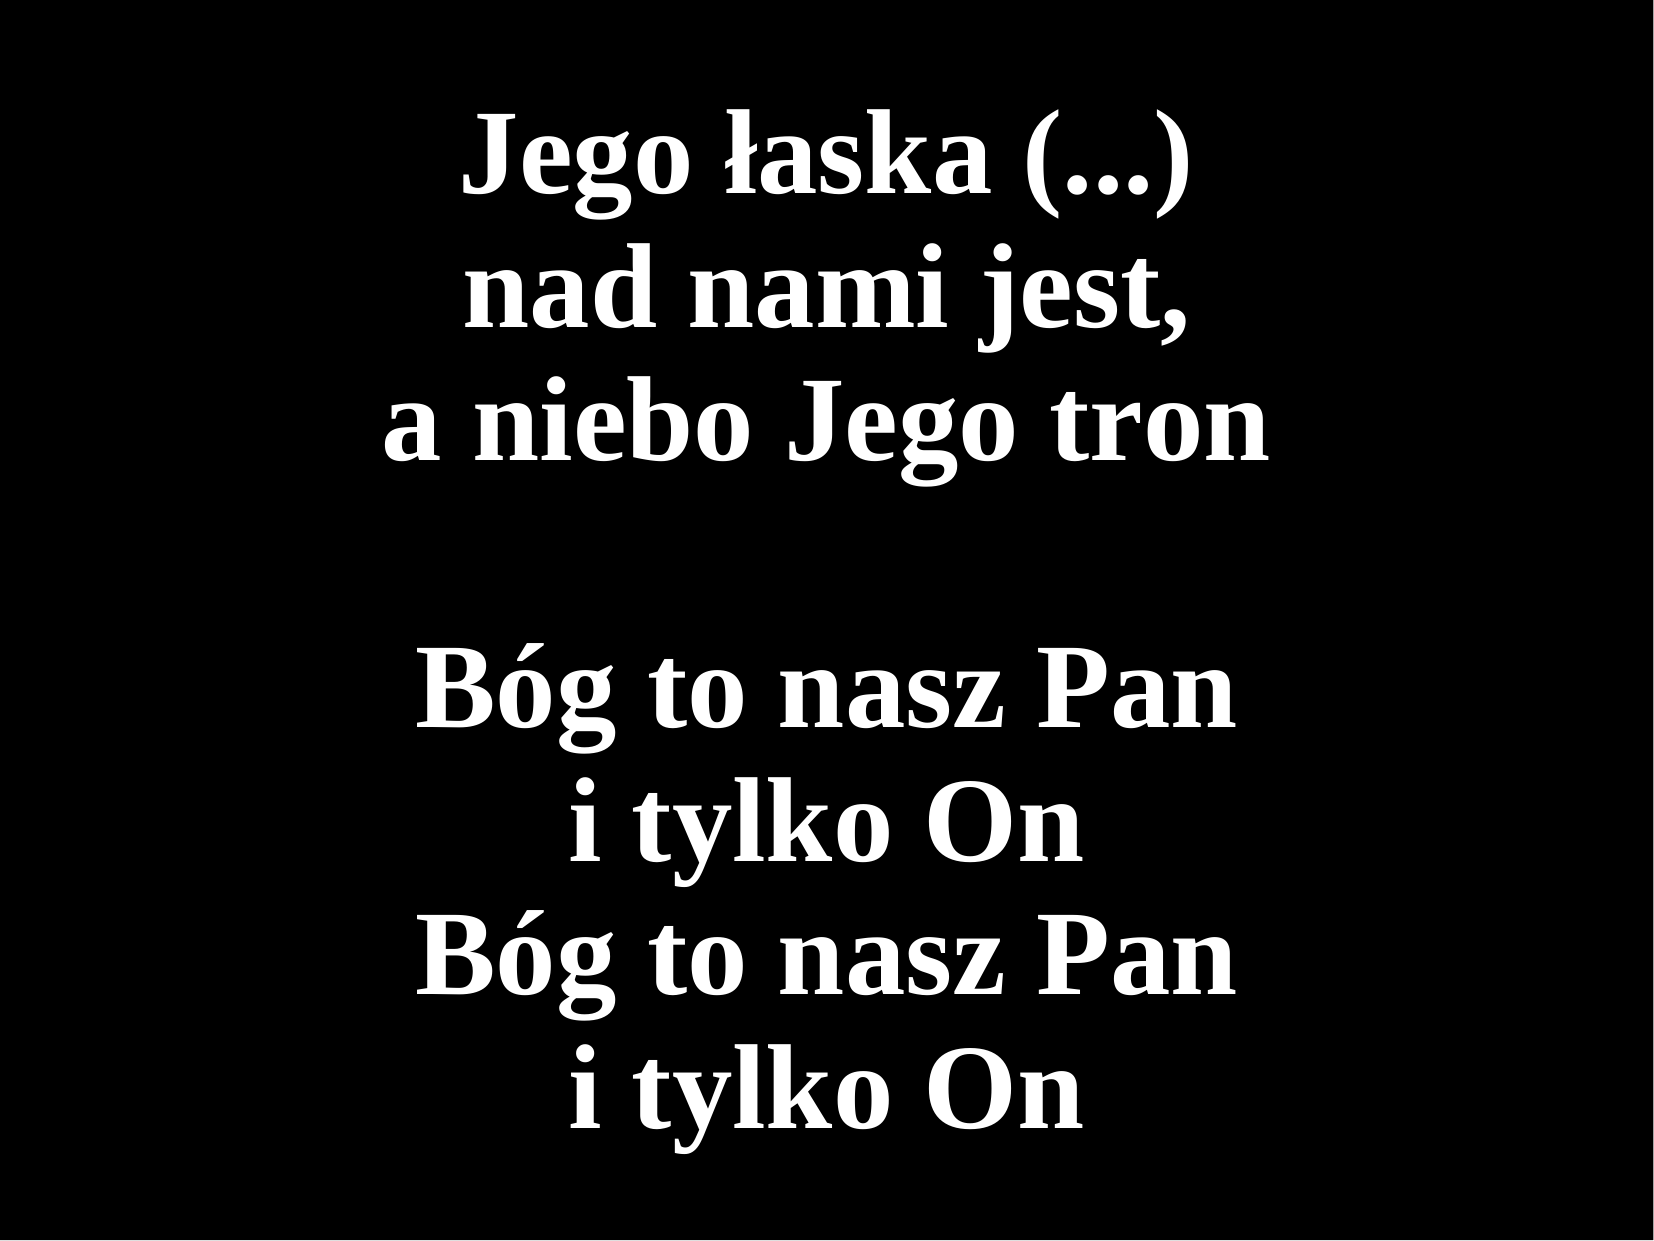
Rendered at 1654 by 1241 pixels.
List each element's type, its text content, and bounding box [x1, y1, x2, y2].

title Jego łaska (...) nad nami jest, a niebo Jego tron Bóg to nasz Pan i tylko On Bóg to nasz Pan i tylko On [0, 0, 1654, 1241]
